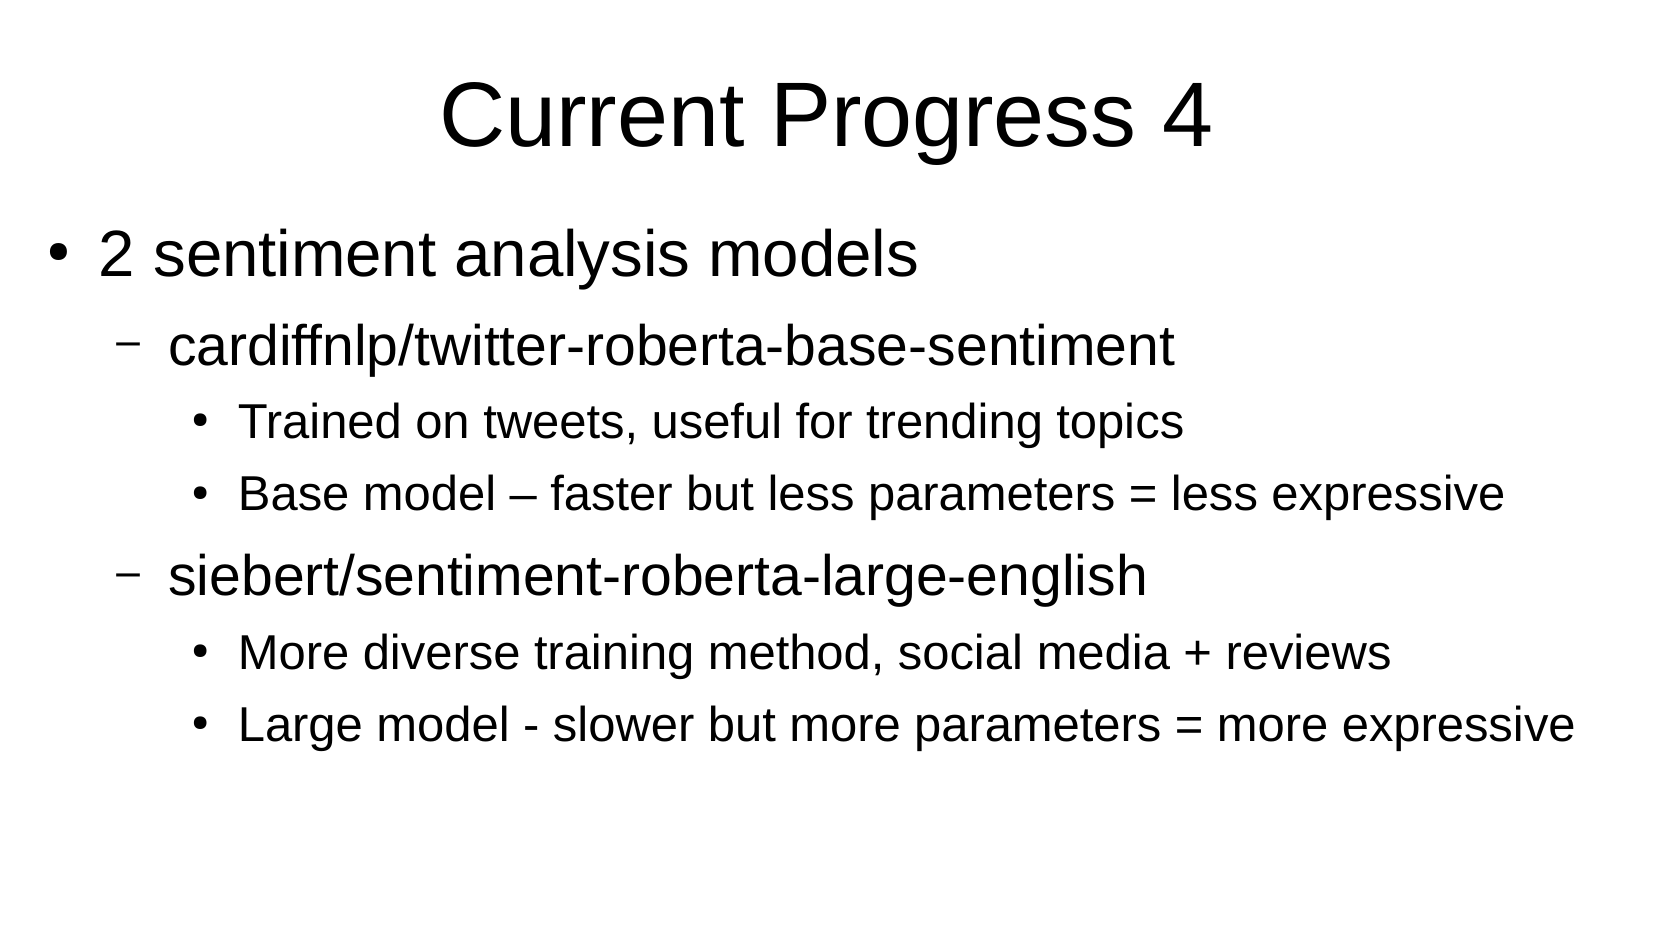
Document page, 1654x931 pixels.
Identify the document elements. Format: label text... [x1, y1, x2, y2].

title Current Progress 4 [82, 37, 1571, 193]
list 2 sentiment analysis models cardiffnlp/twitter-roberta-base-sentiment Trained on tweets, useful for trending topics Base model – faster but less parameters = less expressive siebert/sentiment-roberta-large-english More diverse training method, social media + reviews Large model - slower but more parameters = more expressive [29, 217, 1625, 758]
